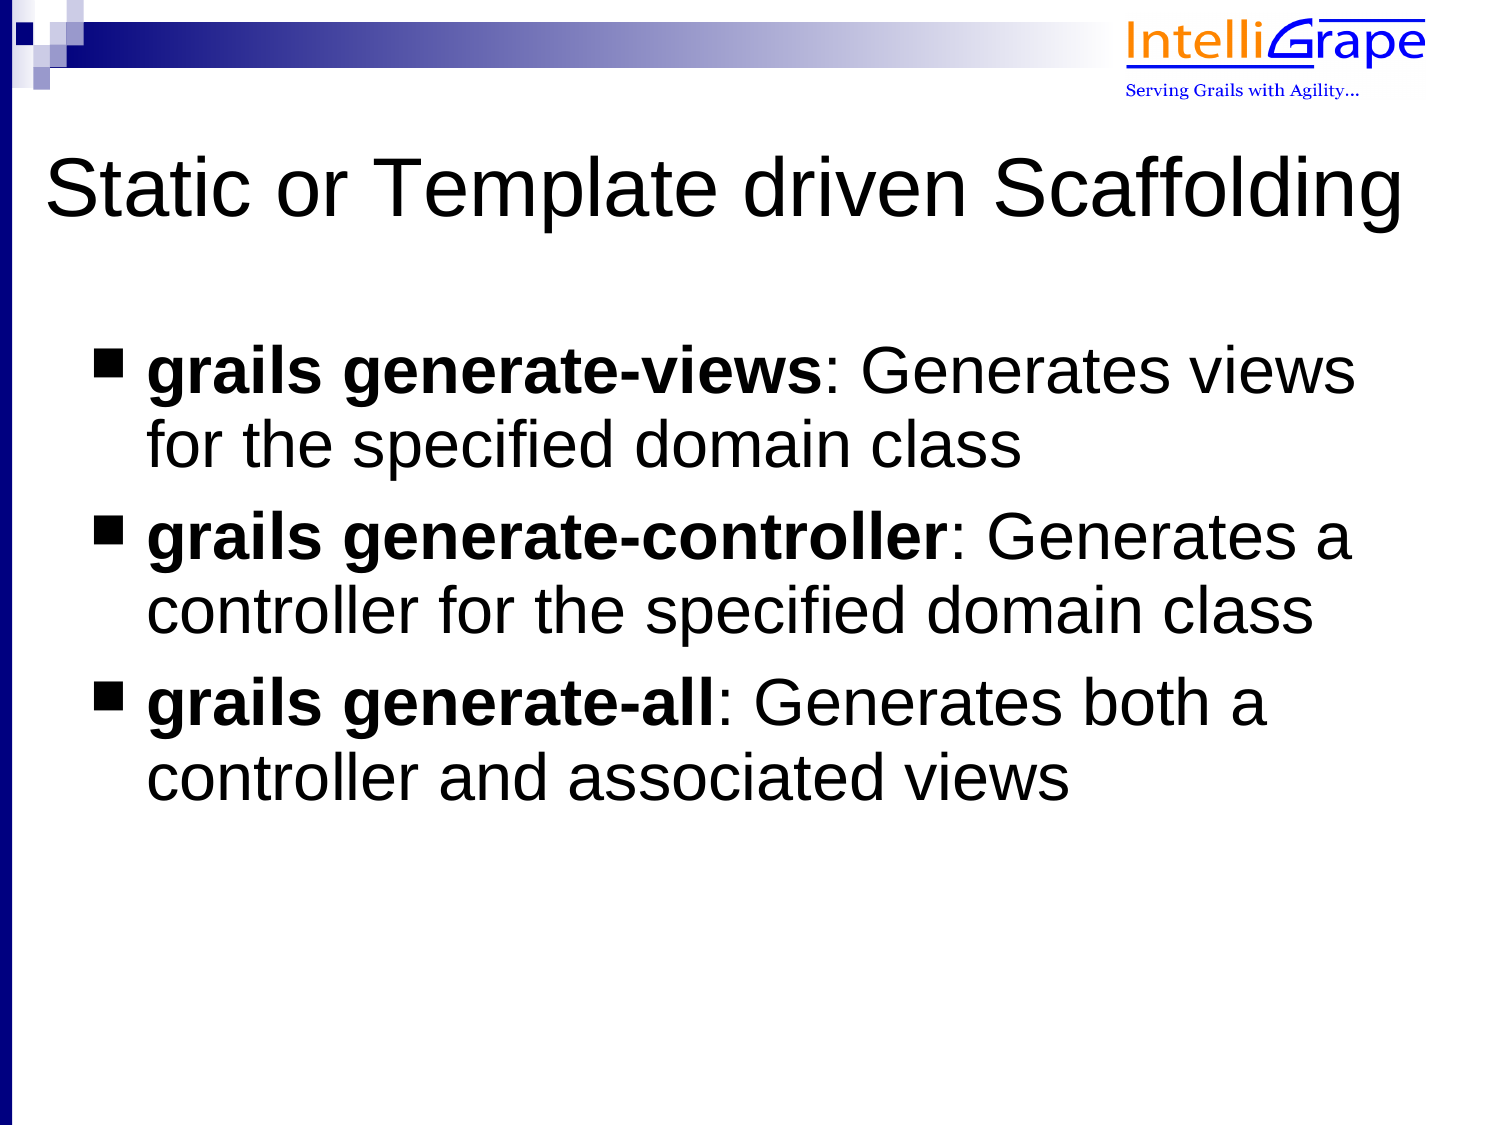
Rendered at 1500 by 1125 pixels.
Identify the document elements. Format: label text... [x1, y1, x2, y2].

title Static or Template driven Scaffolding [29, 74, 1477, 301]
list grails generate-views: Generates views for the specified domain class grails generate-controller: Generates a controller for the specified domain class grails generate-all: Generates both a controller and associated views [75, 324, 1426, 1068]
picture [1125, 12, 1425, 74]
